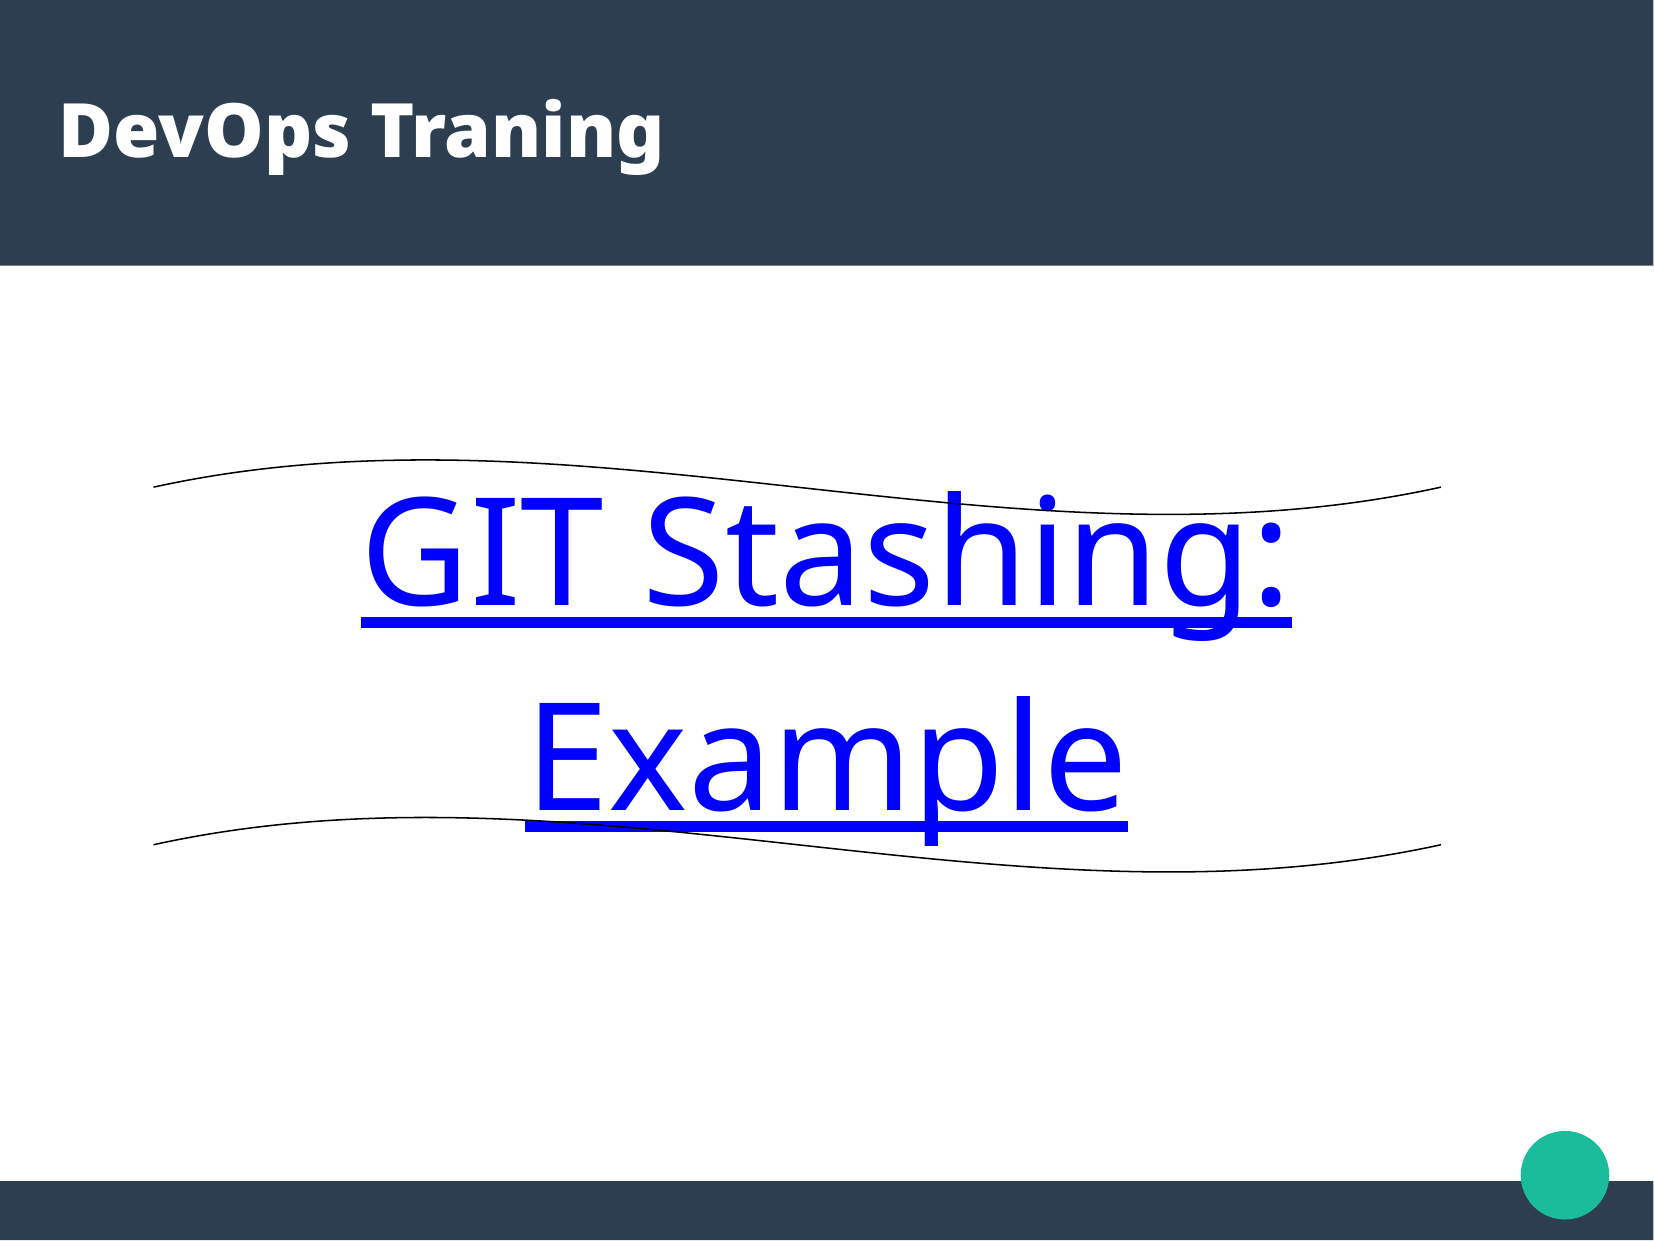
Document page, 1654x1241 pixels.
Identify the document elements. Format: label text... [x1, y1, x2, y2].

title DevOps Traning [59, 49, 1595, 207]
subtitle GIT Stashing: Example [82, 290, 1571, 1010]
